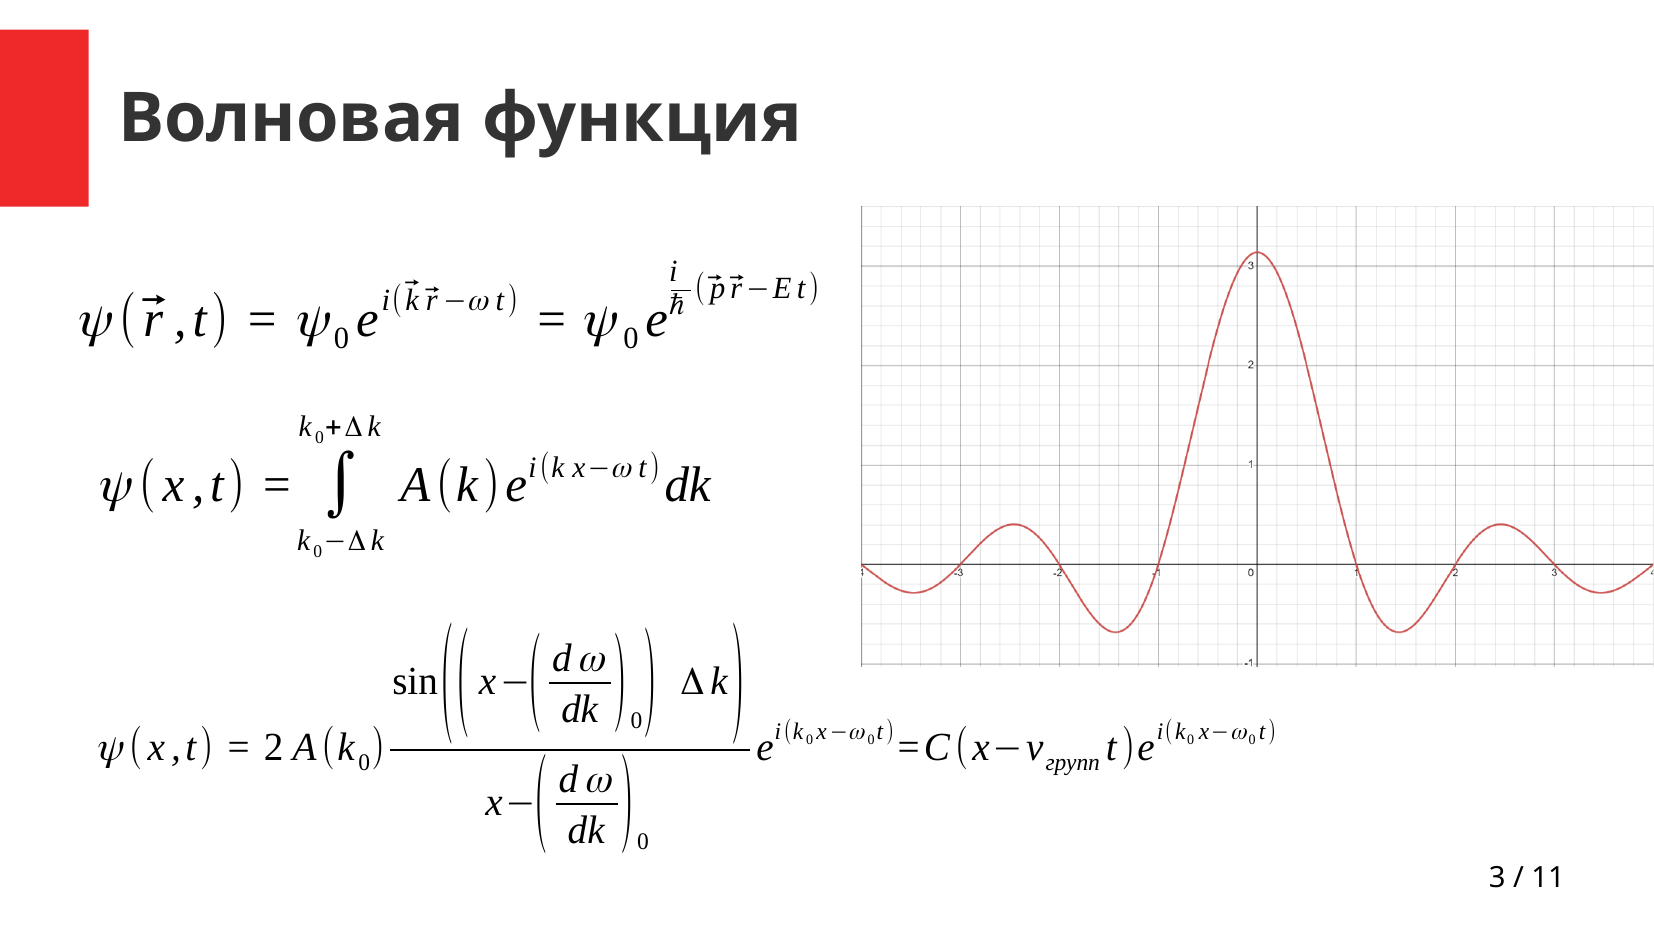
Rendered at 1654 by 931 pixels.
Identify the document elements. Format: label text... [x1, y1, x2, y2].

title Волновая функция [118, 37, 1571, 193]
chart [66, 253, 827, 355]
chart [88, 410, 723, 562]
picture [861, 206, 1654, 667]
chart [88, 619, 1283, 856]
